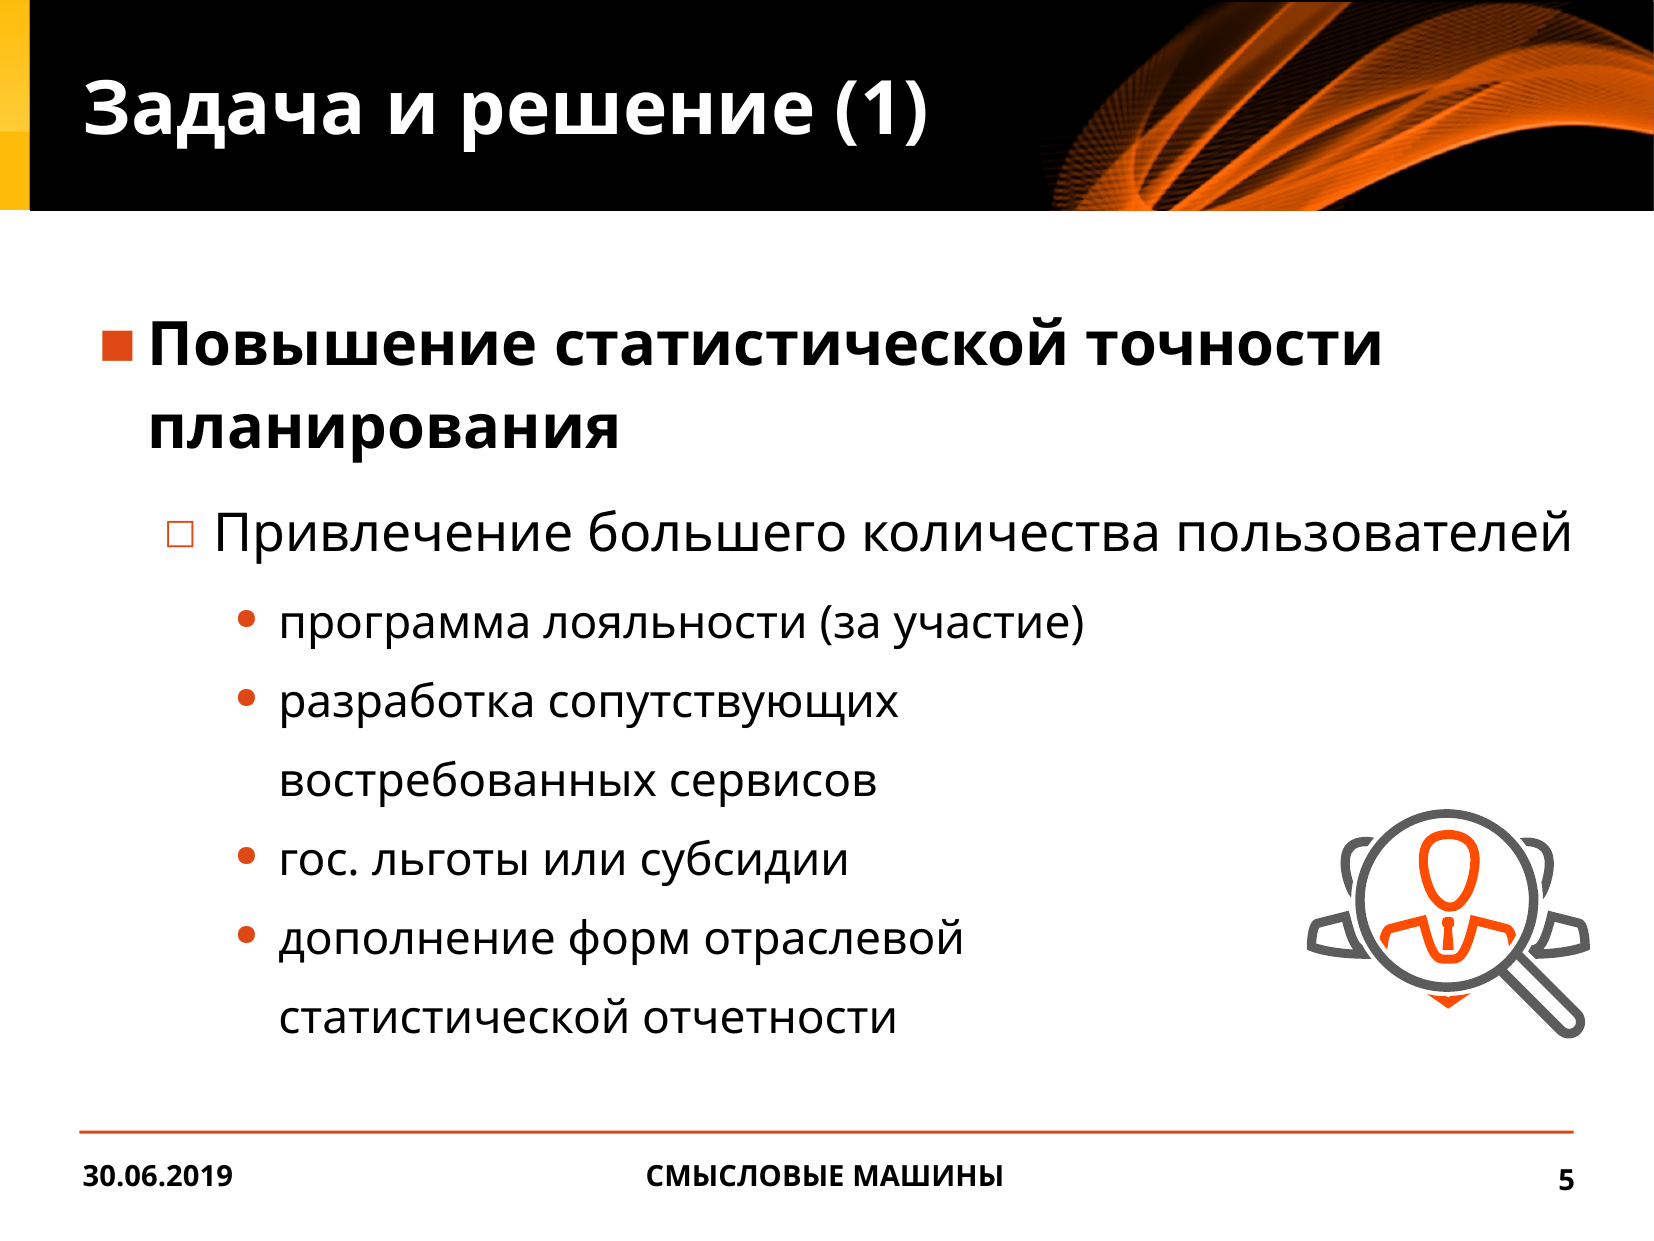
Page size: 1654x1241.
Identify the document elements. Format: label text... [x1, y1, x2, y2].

list Повышение статистической точности планирования Привлечение большего количества пользователей программа лояльности (за участие) разработка сопутствующих востребованных сервисов гос. льготы или субсидии дополнение форм отраслевой статистической отчетности [82, 300, 1576, 1111]
picture [1299, 767, 1595, 1063]
picture [0, 0, 1654, 211]
title Задача и решение (1) [82, 1, 1576, 209]
